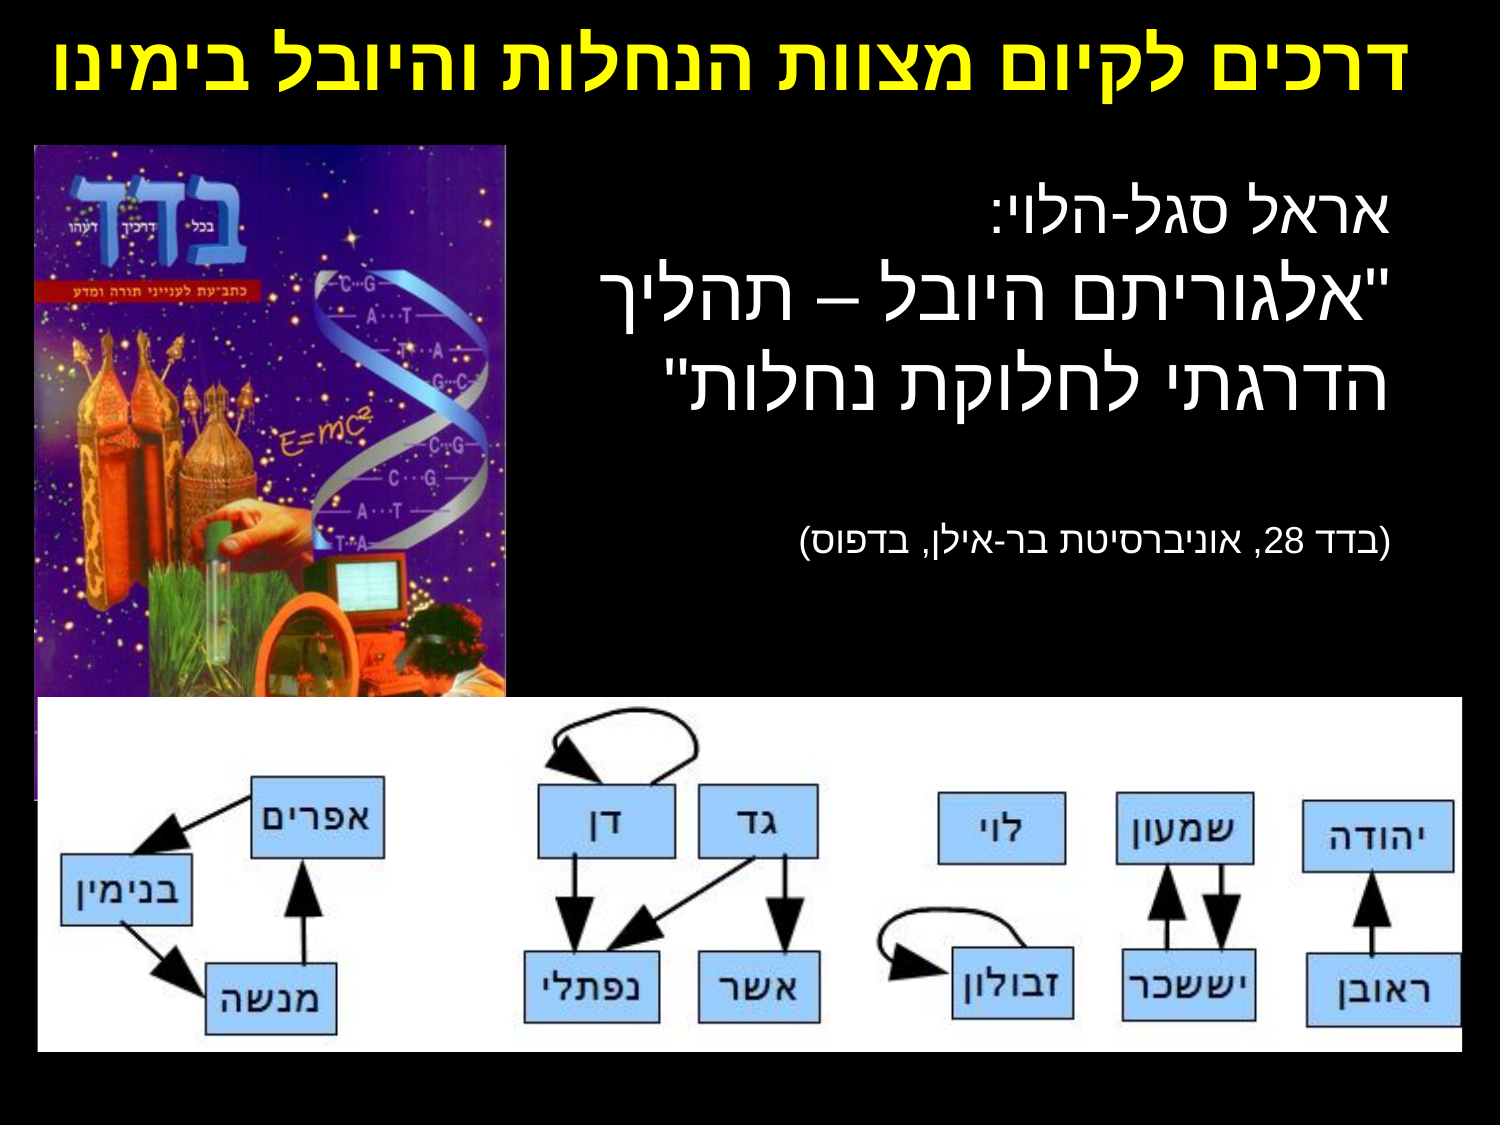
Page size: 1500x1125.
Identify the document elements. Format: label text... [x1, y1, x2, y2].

text_box [34, 146, 1463, 1052]
text_box אראל סגל-הלוי: "אלגוריתם היובל – תהליך הדרגתי לחלוקת נחלות" (בדד 28, אוניברסיטת בר-אילן, בדפוס) [539, 155, 1407, 644]
text_box דרכים לקיום מצוות הנחלות והיובל בימינו [34, 0, 1428, 146]
